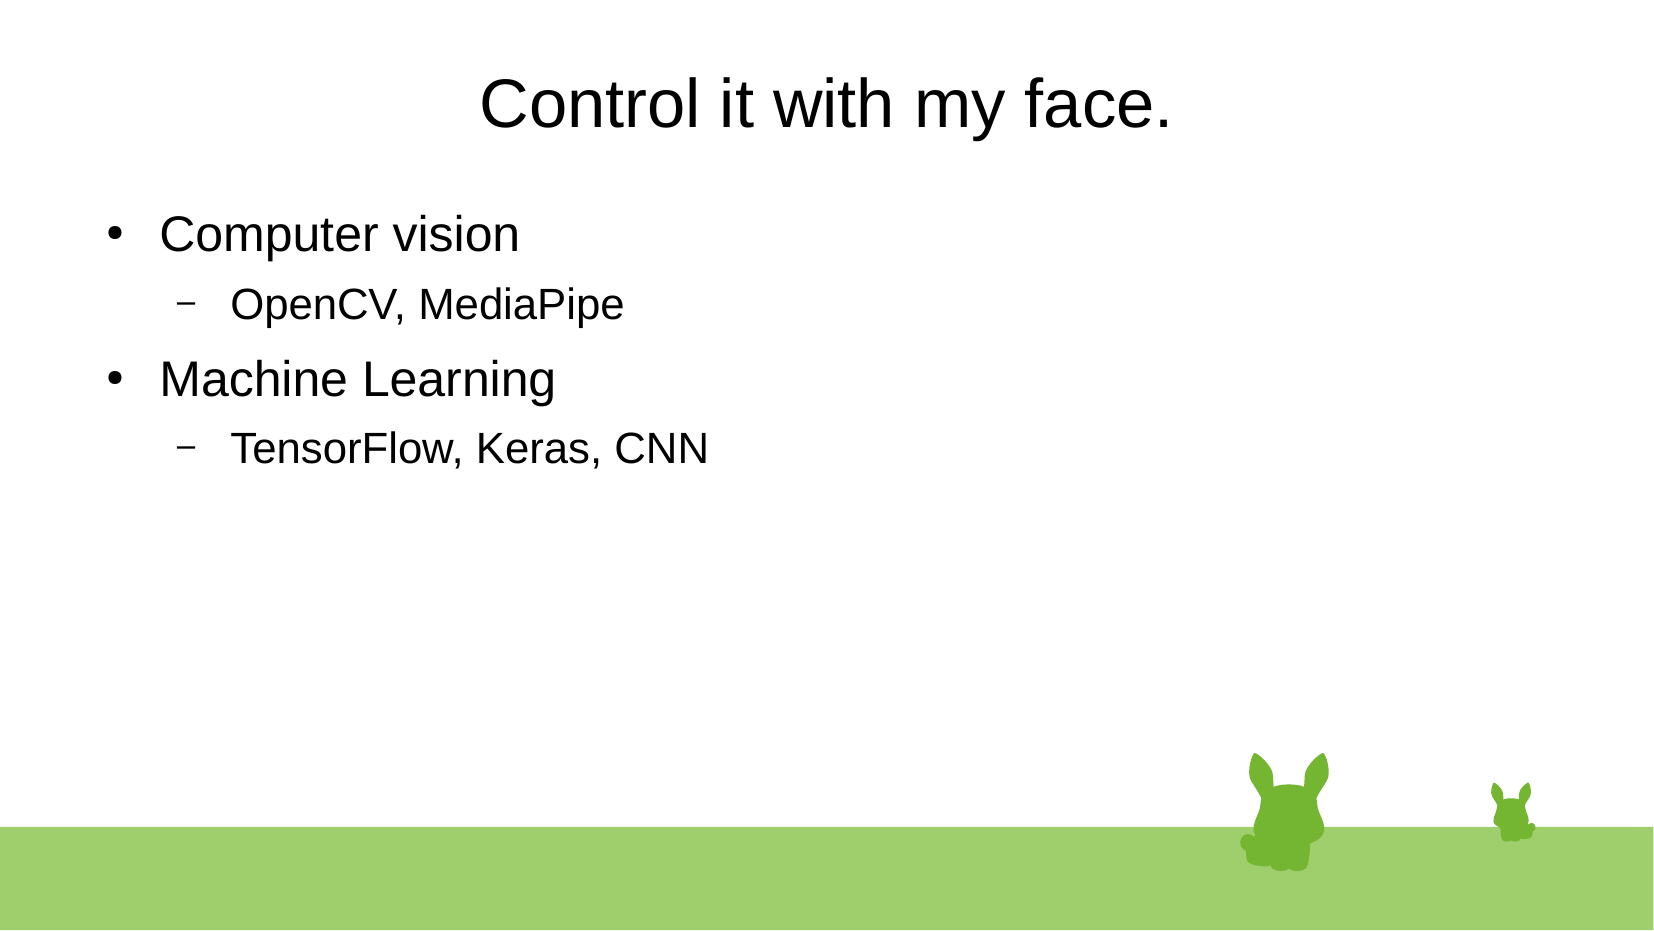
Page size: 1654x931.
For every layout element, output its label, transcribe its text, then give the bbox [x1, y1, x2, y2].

title Control it with my face. [88, 29, 1565, 178]
list Computer vision OpenCV, MediaPipe Machine Learning TensorFlow, Keras, CNN [88, 206, 1565, 739]
